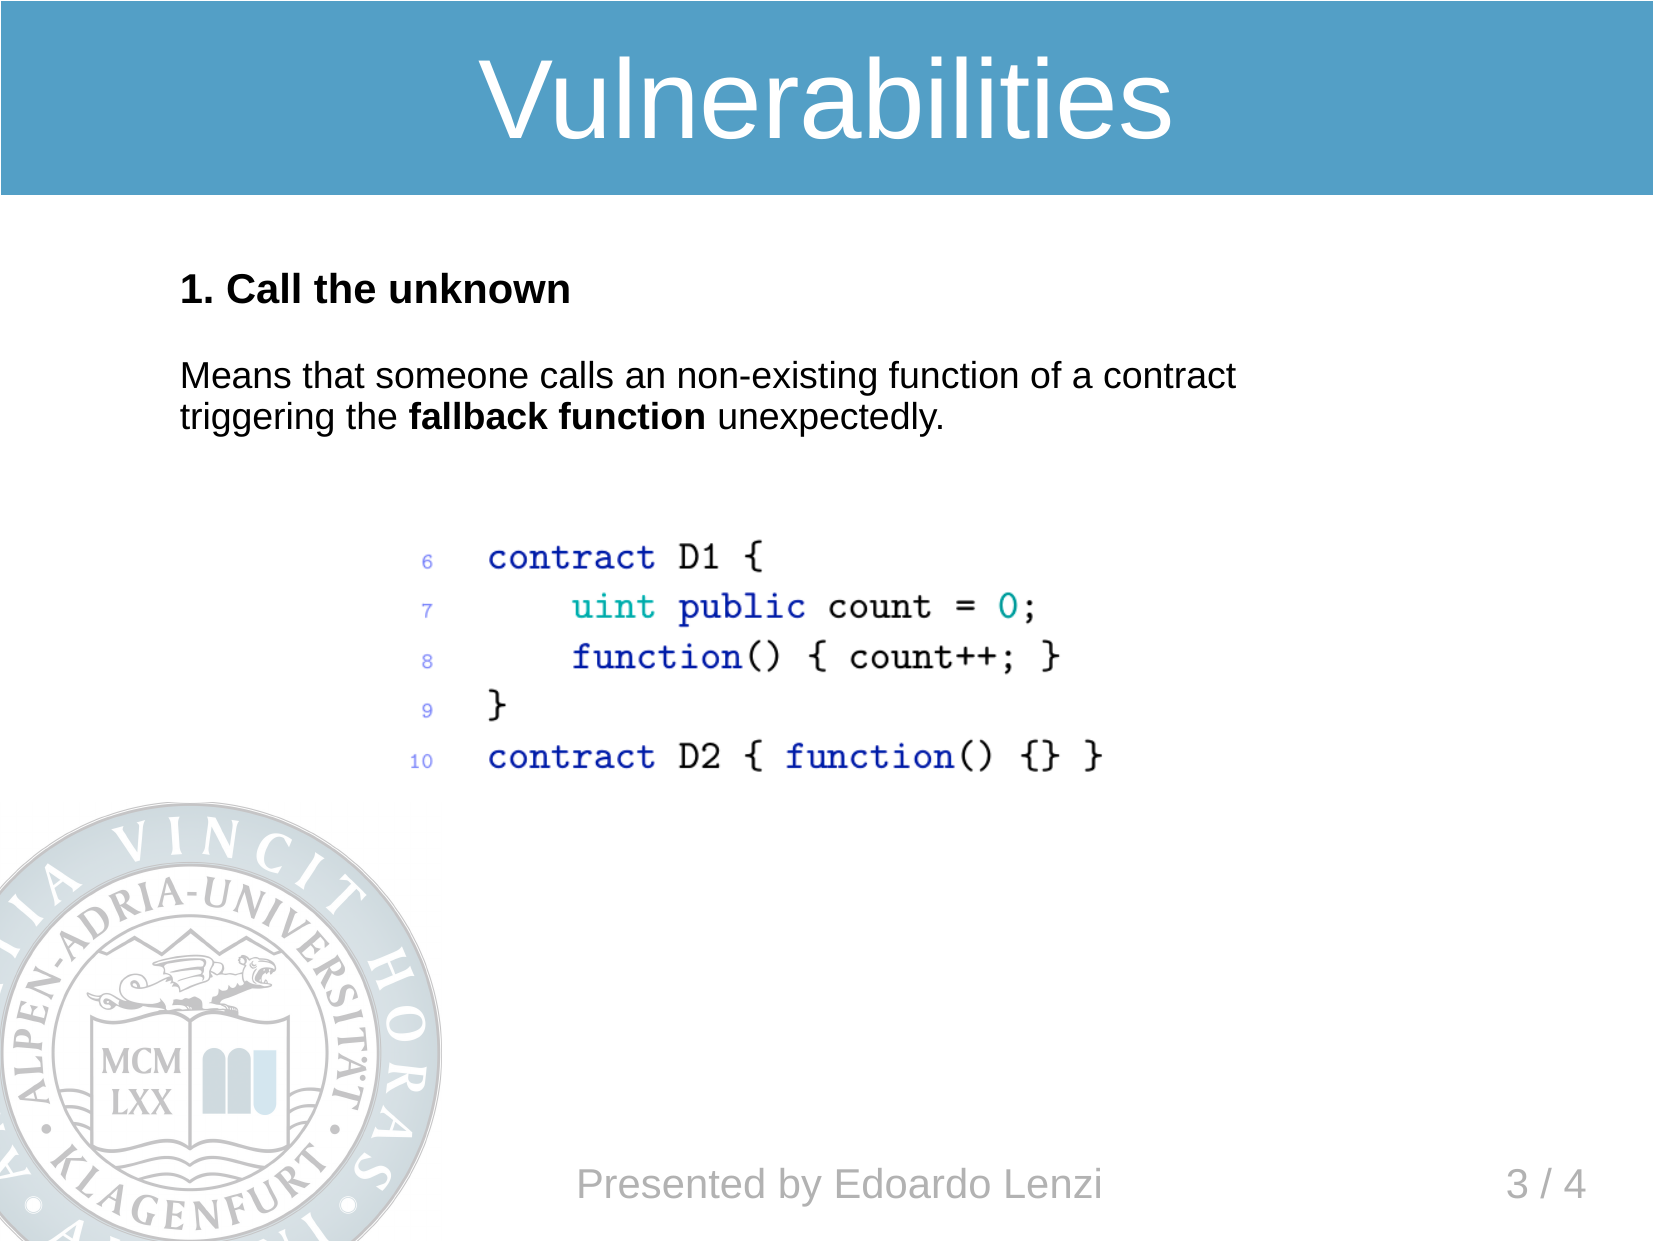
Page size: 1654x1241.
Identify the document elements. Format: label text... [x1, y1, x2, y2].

text_box [0, 510, 452, 1241]
text_box [0, 0, 82, 196]
title Vulnerabilities [82, 0, 1571, 204]
picture [361, 527, 1122, 782]
text_box [1571, 0, 1654, 196]
list Presented by Edoardo Lenzi 3 / 4 [505, 1160, 1654, 1241]
text_box 1. Call the unknown Means that someone calls an non-existing function of a contract triggering the fallback function unexpectedly. [165, 258, 1366, 1029]
